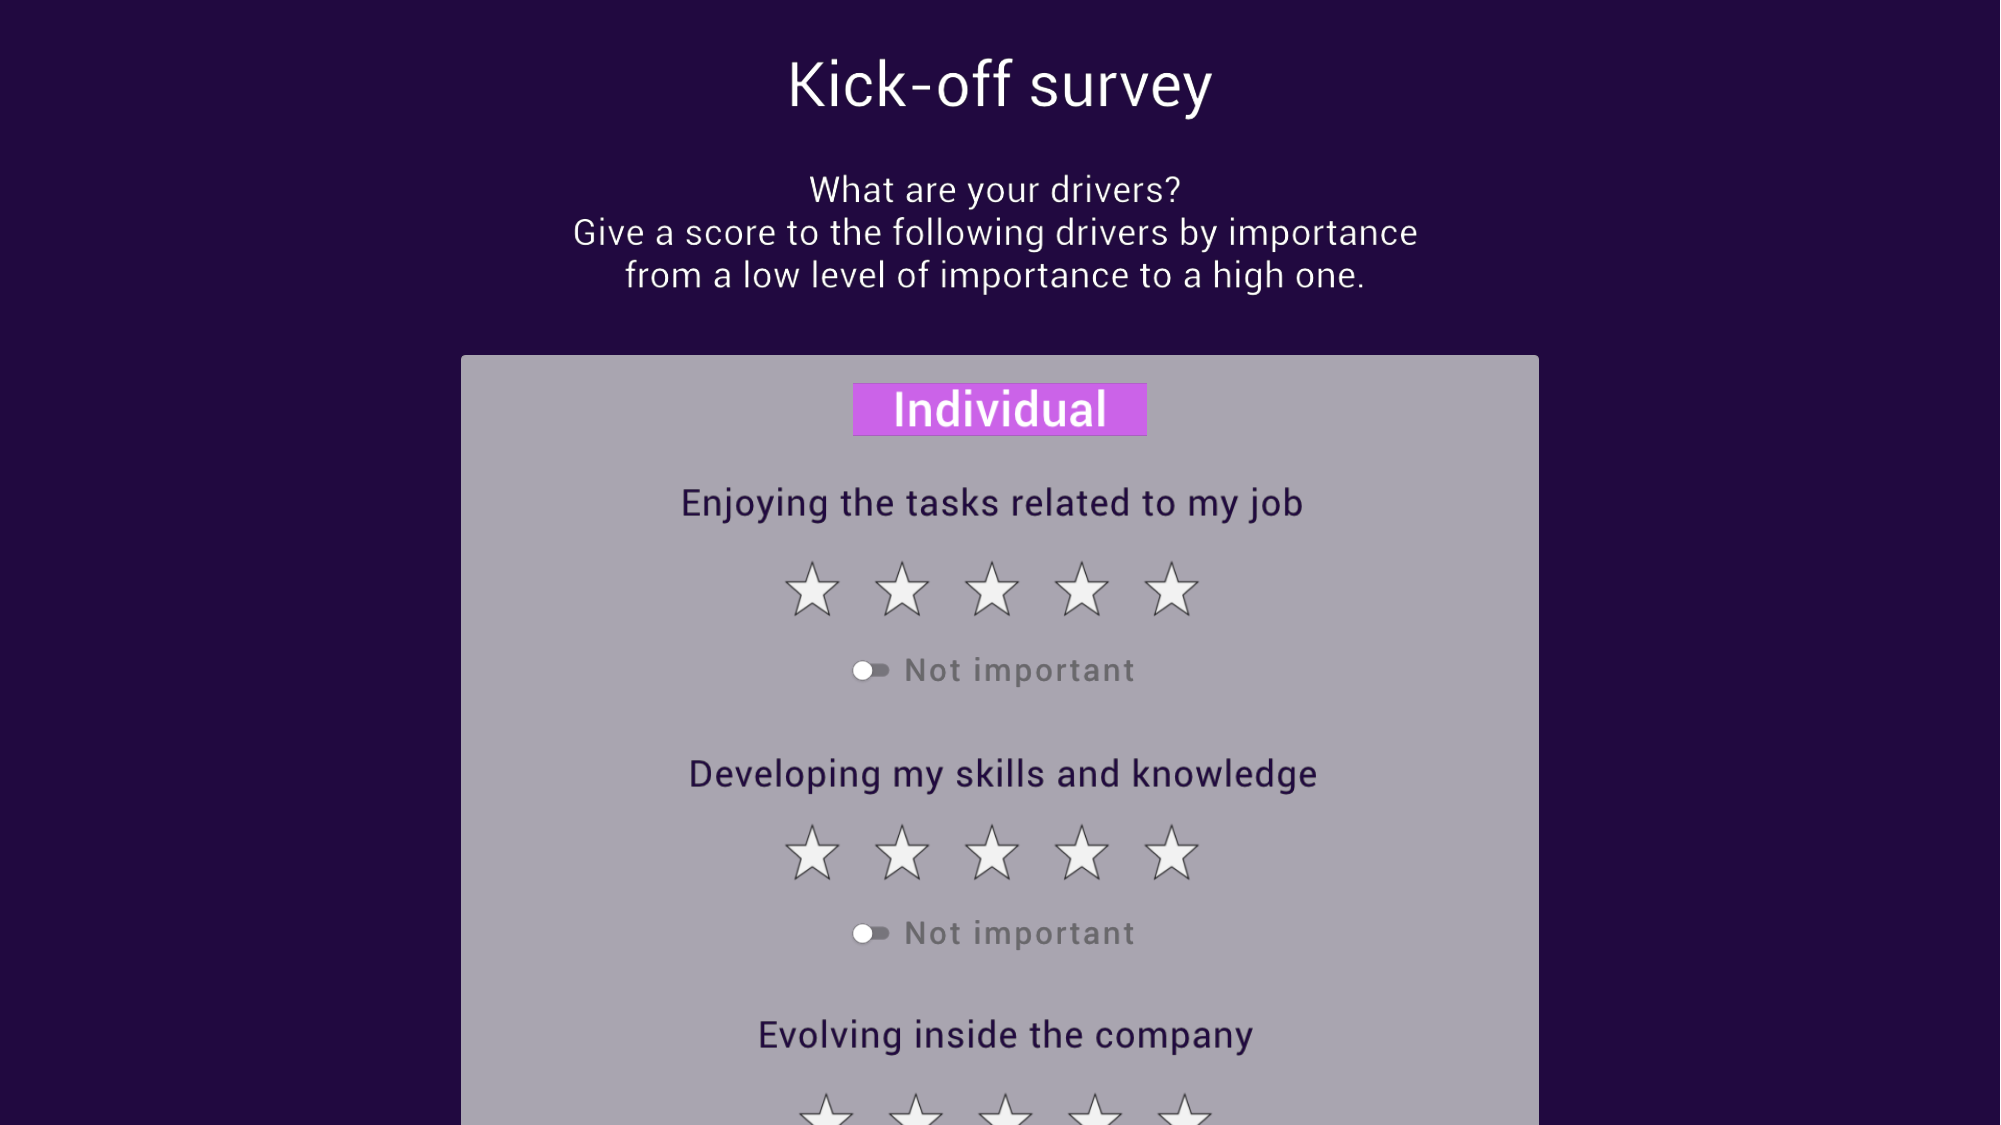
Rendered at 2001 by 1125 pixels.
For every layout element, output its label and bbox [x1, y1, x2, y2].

picture [461, 355, 1539, 1125]
picture [572, 169, 1428, 297]
text_box [0, 0, 2000, 1125]
picture [786, 48, 1214, 122]
